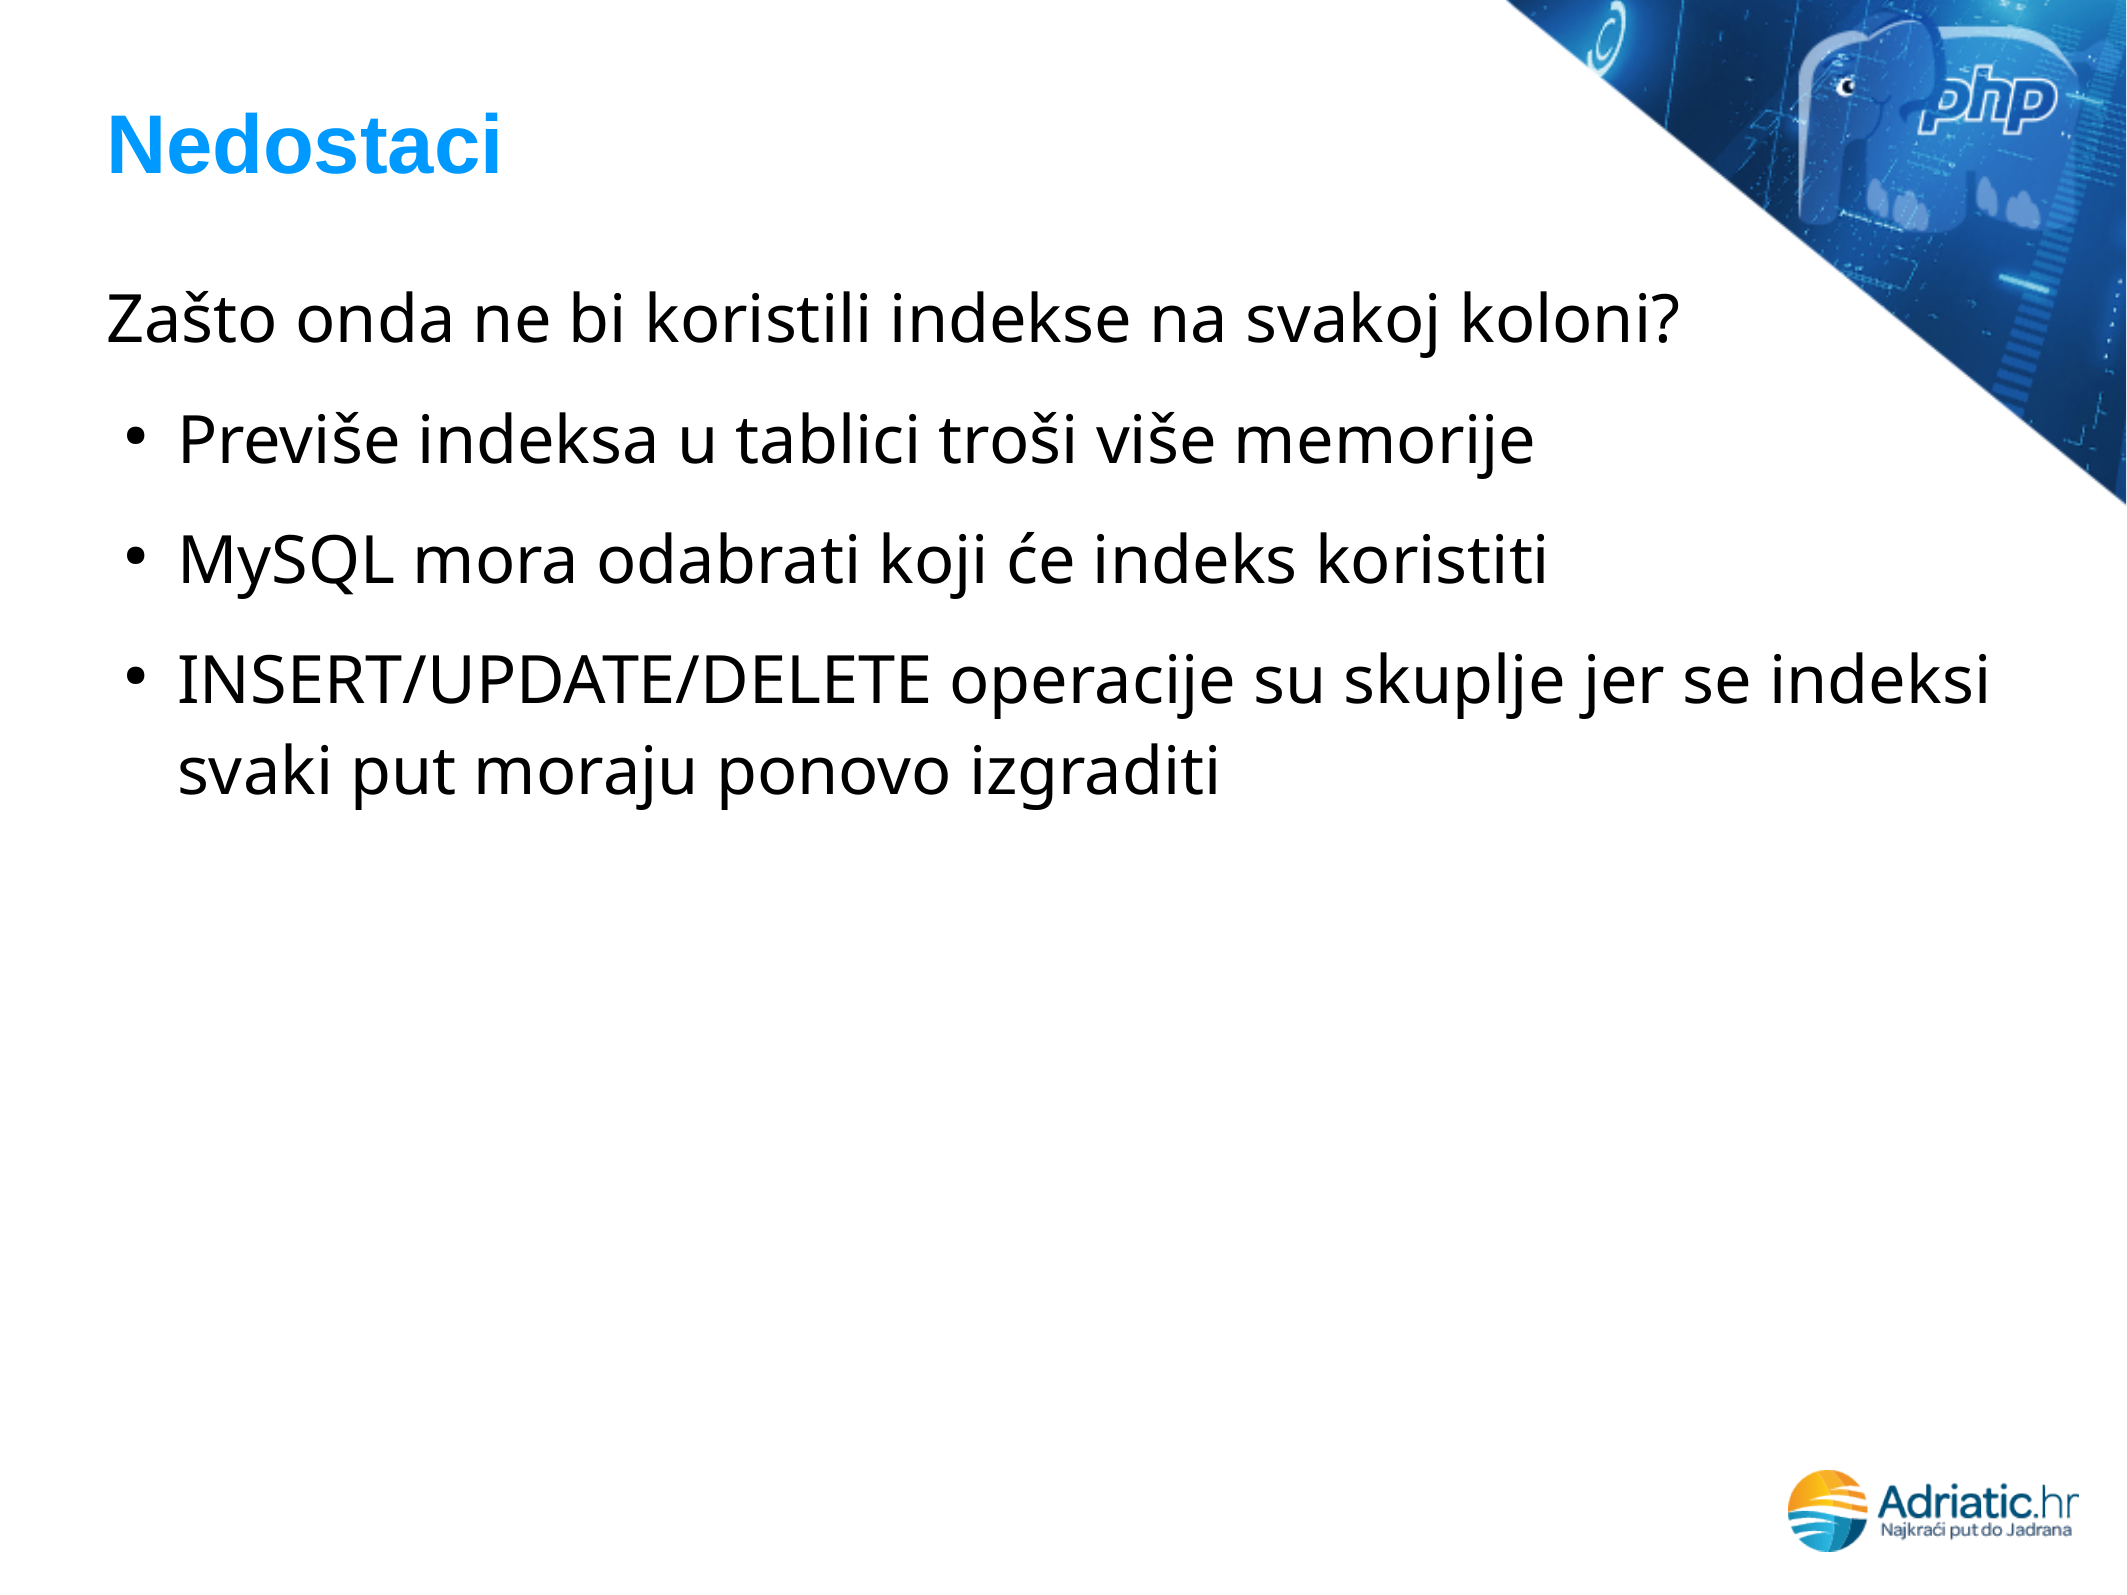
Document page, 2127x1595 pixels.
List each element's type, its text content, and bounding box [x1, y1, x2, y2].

list Zašto onda ne bi koristili indekse na svakoj koloni? Previše indeksa u tablici troši više memorije MySQL mora odabrati koji će indeks koristiti INSERT/UPDATE/DELETE operacije su skuplje jer se indeksi svaki put moraju ponovo izgraditi [106, 271, 2020, 1453]
picture [1505, 0, 2127, 625]
title Nedostaci [106, 70, 1630, 219]
picture [1788, 1470, 2079, 1552]
